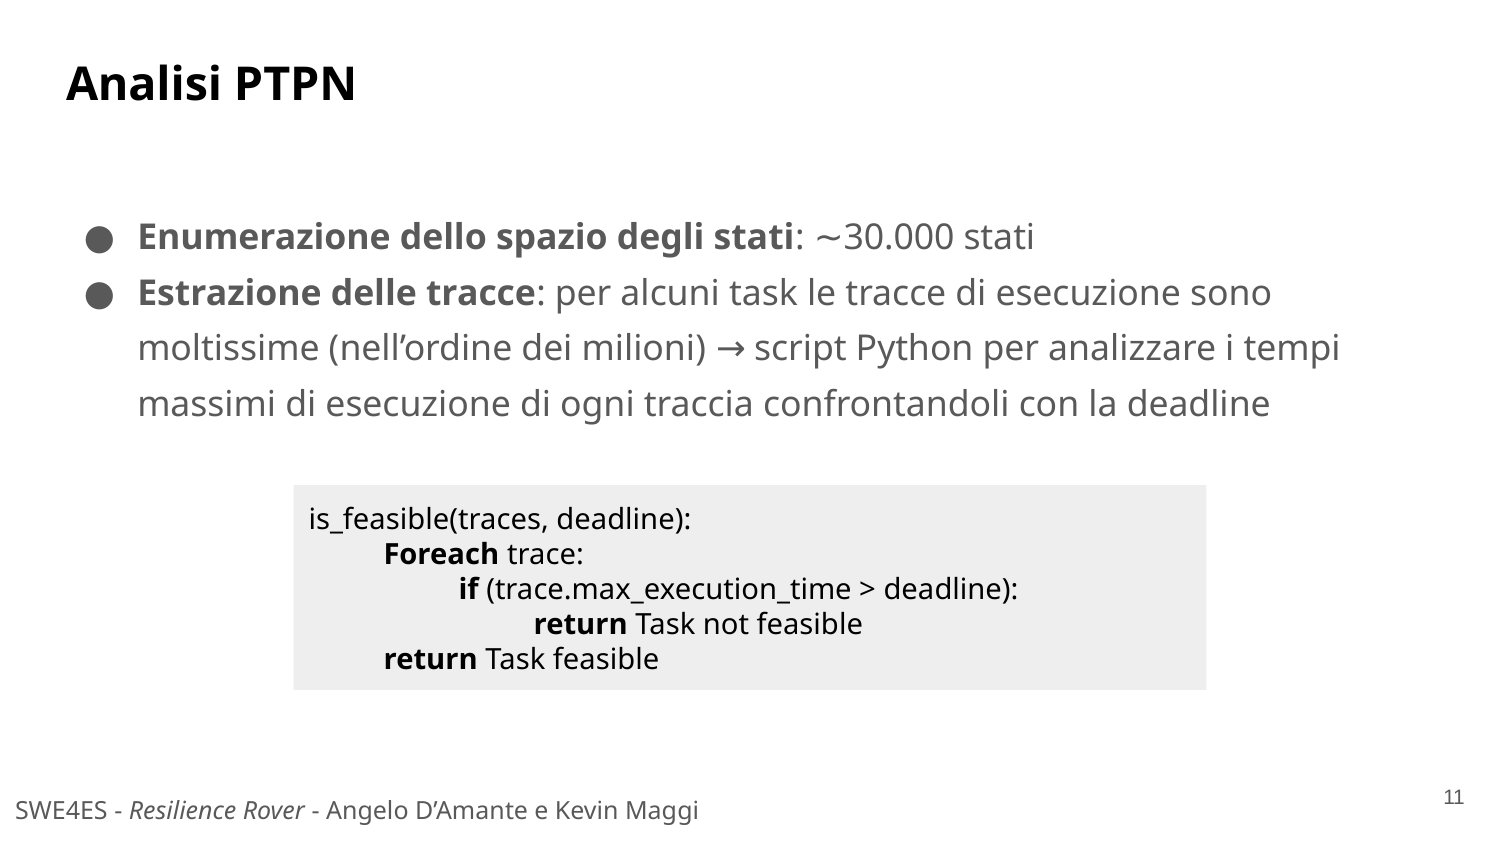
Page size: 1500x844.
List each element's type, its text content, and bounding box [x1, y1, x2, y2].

text_box is_feasible(traces, deadline): Foreach trace: if (trace.max_execution_time > deadline): return Task not feasible return Task feasible [293, 485, 1207, 690]
slide_number <number> [1389, 764, 1480, 830]
list Enumerazione dello spazio degli stati: ∼30.000 stati Estrazione delle tracce: per alcuni task le tracce di esecuzione sono moltissime (nell’ordine dei milioni) → script Python per analizzare i tempi massimi di esecuzione di ogni traccia confrontandoli con la deadline [51, 189, 1449, 443]
title Analisi PTPN [51, 35, 1449, 130]
